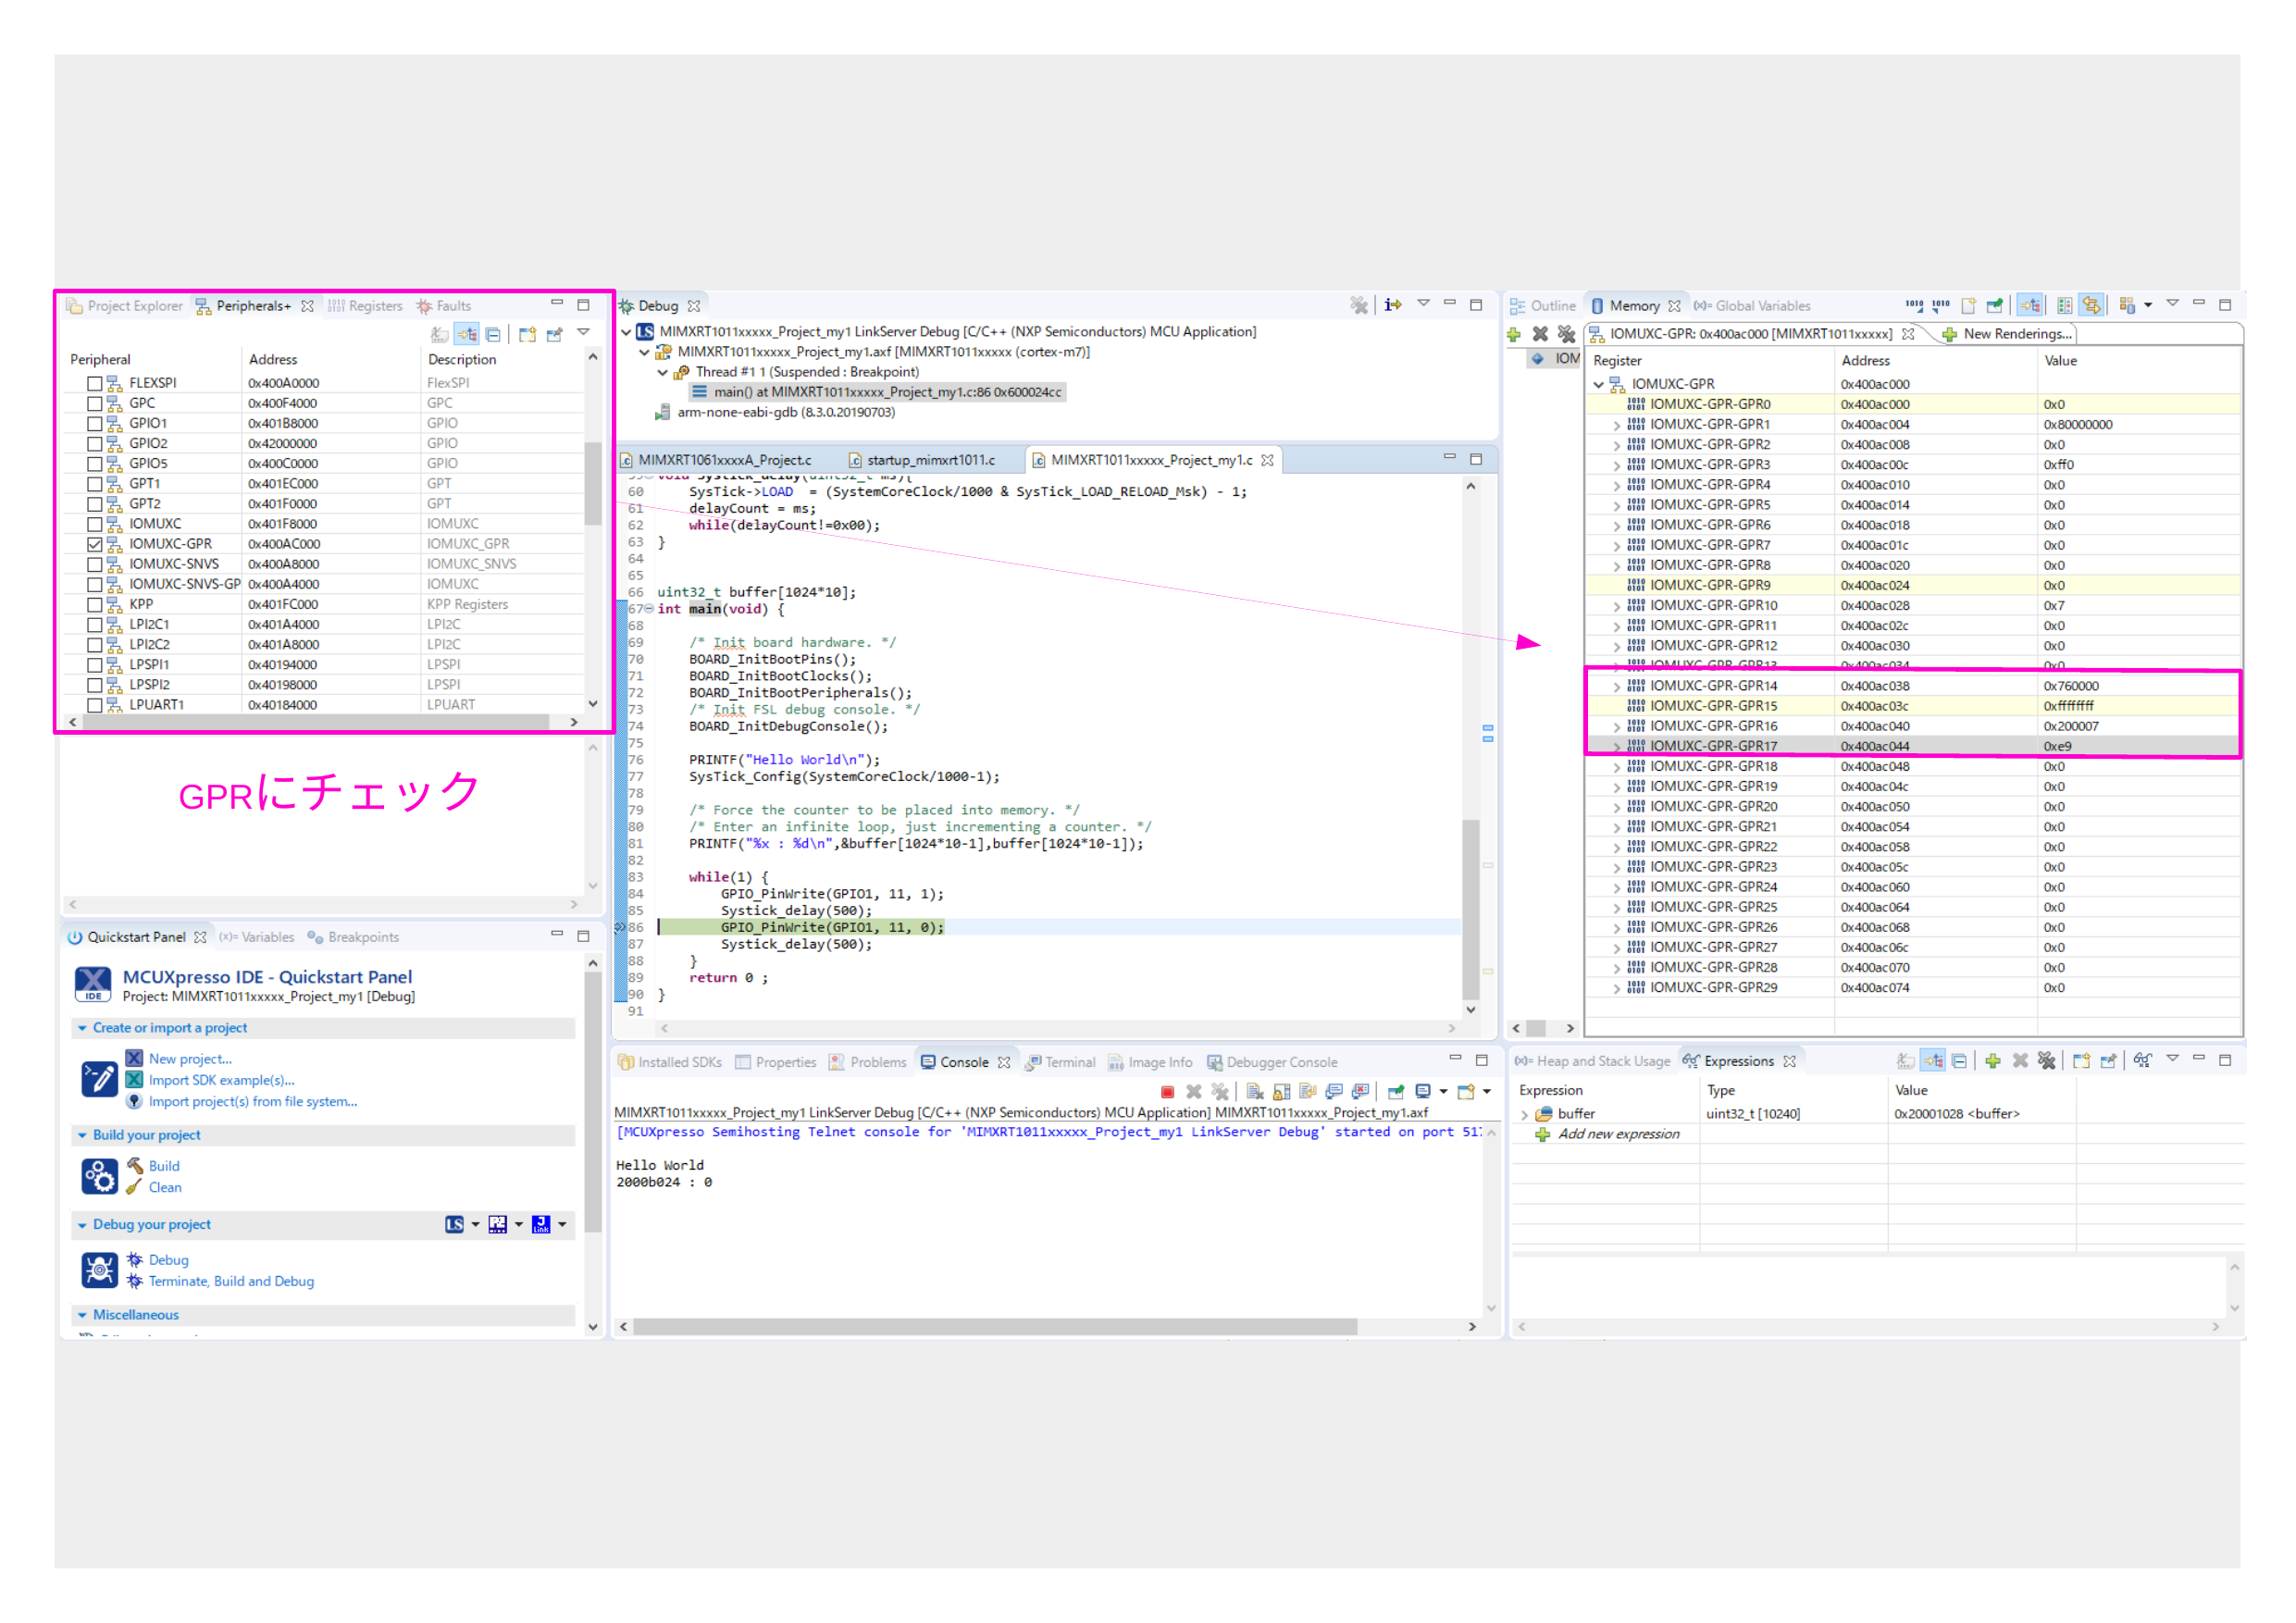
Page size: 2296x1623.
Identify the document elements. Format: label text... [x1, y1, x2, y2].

picture [60, 293, 612, 730]
text_box GPRにチェック [165, 749, 497, 819]
picture [60, 291, 2247, 1341]
